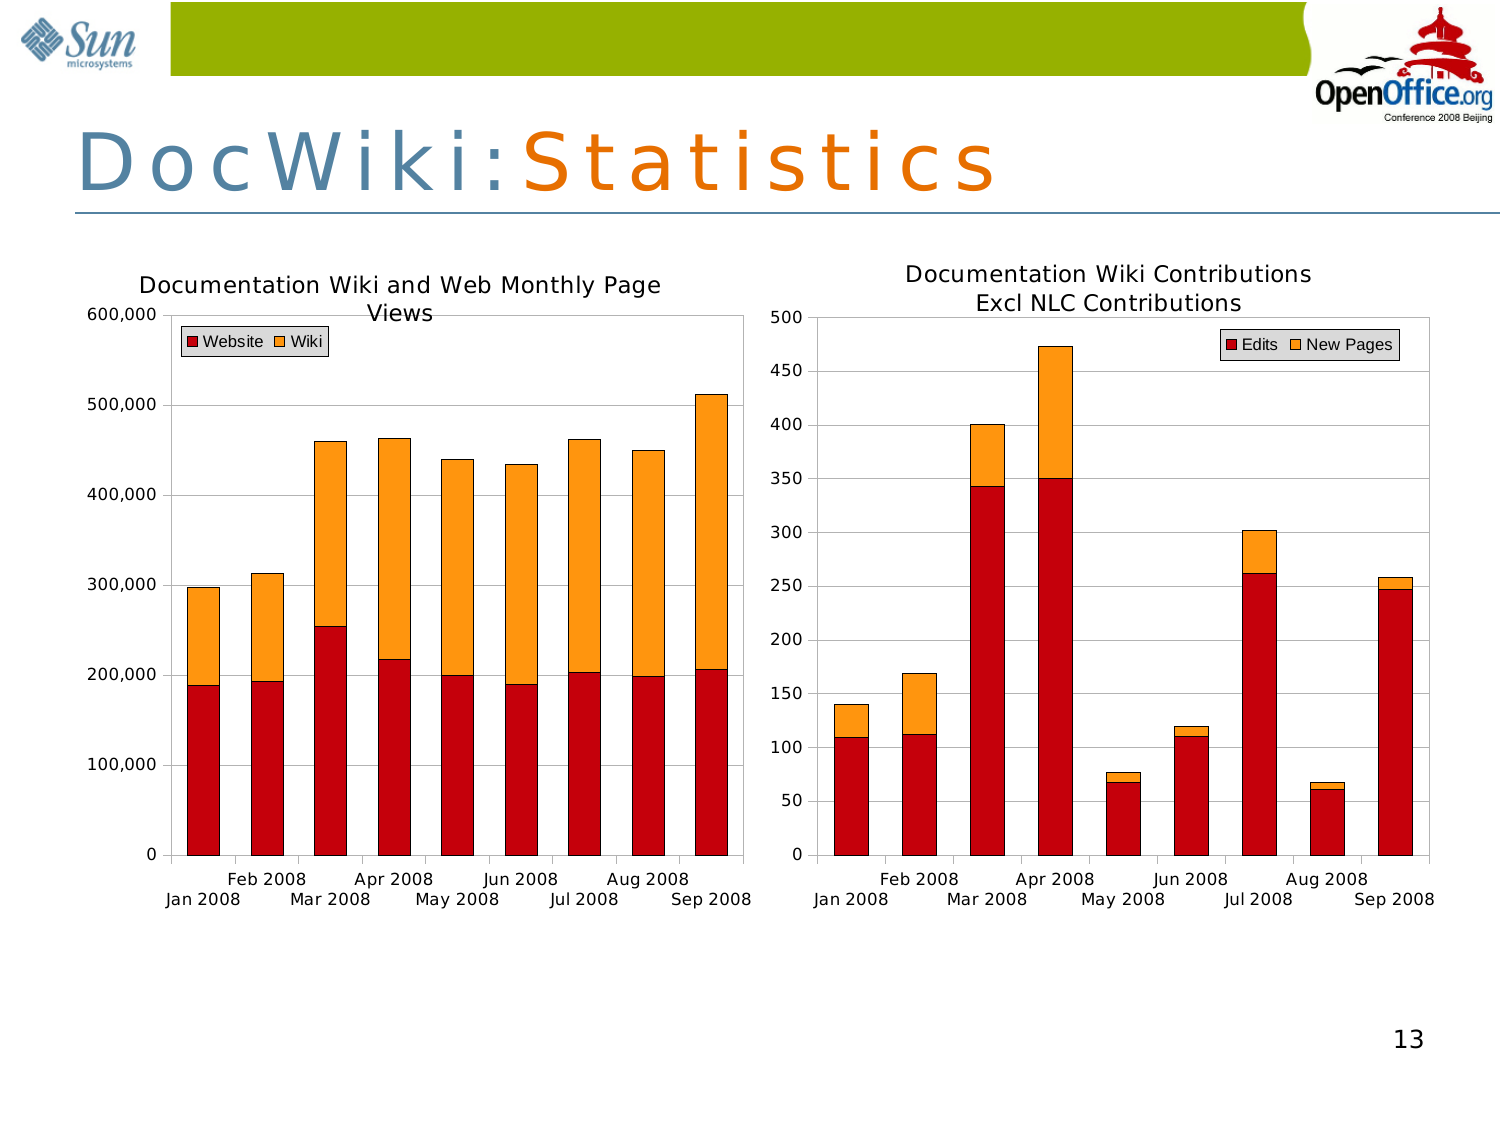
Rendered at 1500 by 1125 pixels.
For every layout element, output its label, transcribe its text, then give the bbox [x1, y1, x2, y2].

title DocWiki:Statistics [75, 116, 1437, 210]
chart [72, 251, 1450, 925]
picture [156, 2, 1500, 124]
